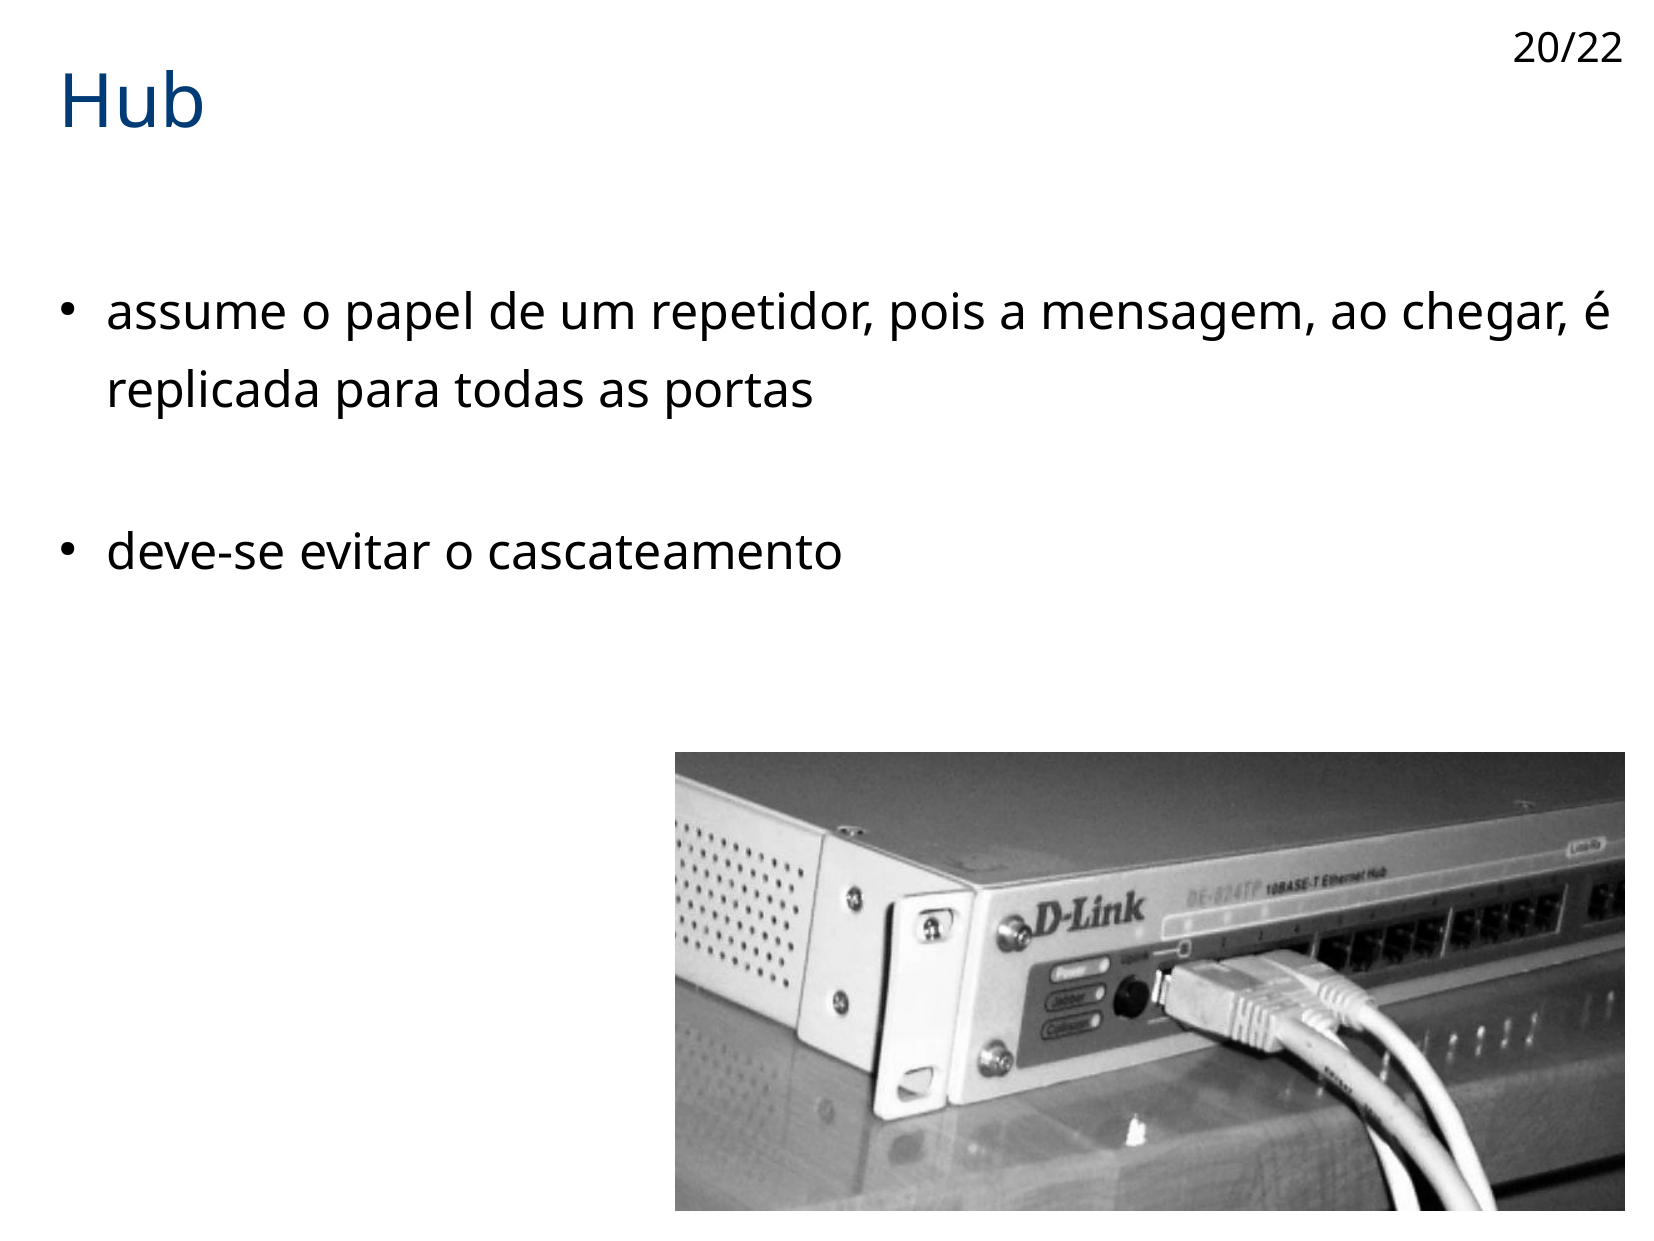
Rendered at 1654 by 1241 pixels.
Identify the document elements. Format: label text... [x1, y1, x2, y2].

list assume o papel de um repetidor, pois a mensagem, ao chegar, é replicada para todas as portas deve-se evitar o cascateamento [59, 265, 1625, 1211]
title Hub [59, 47, 1625, 166]
picture [675, 752, 1625, 1211]
